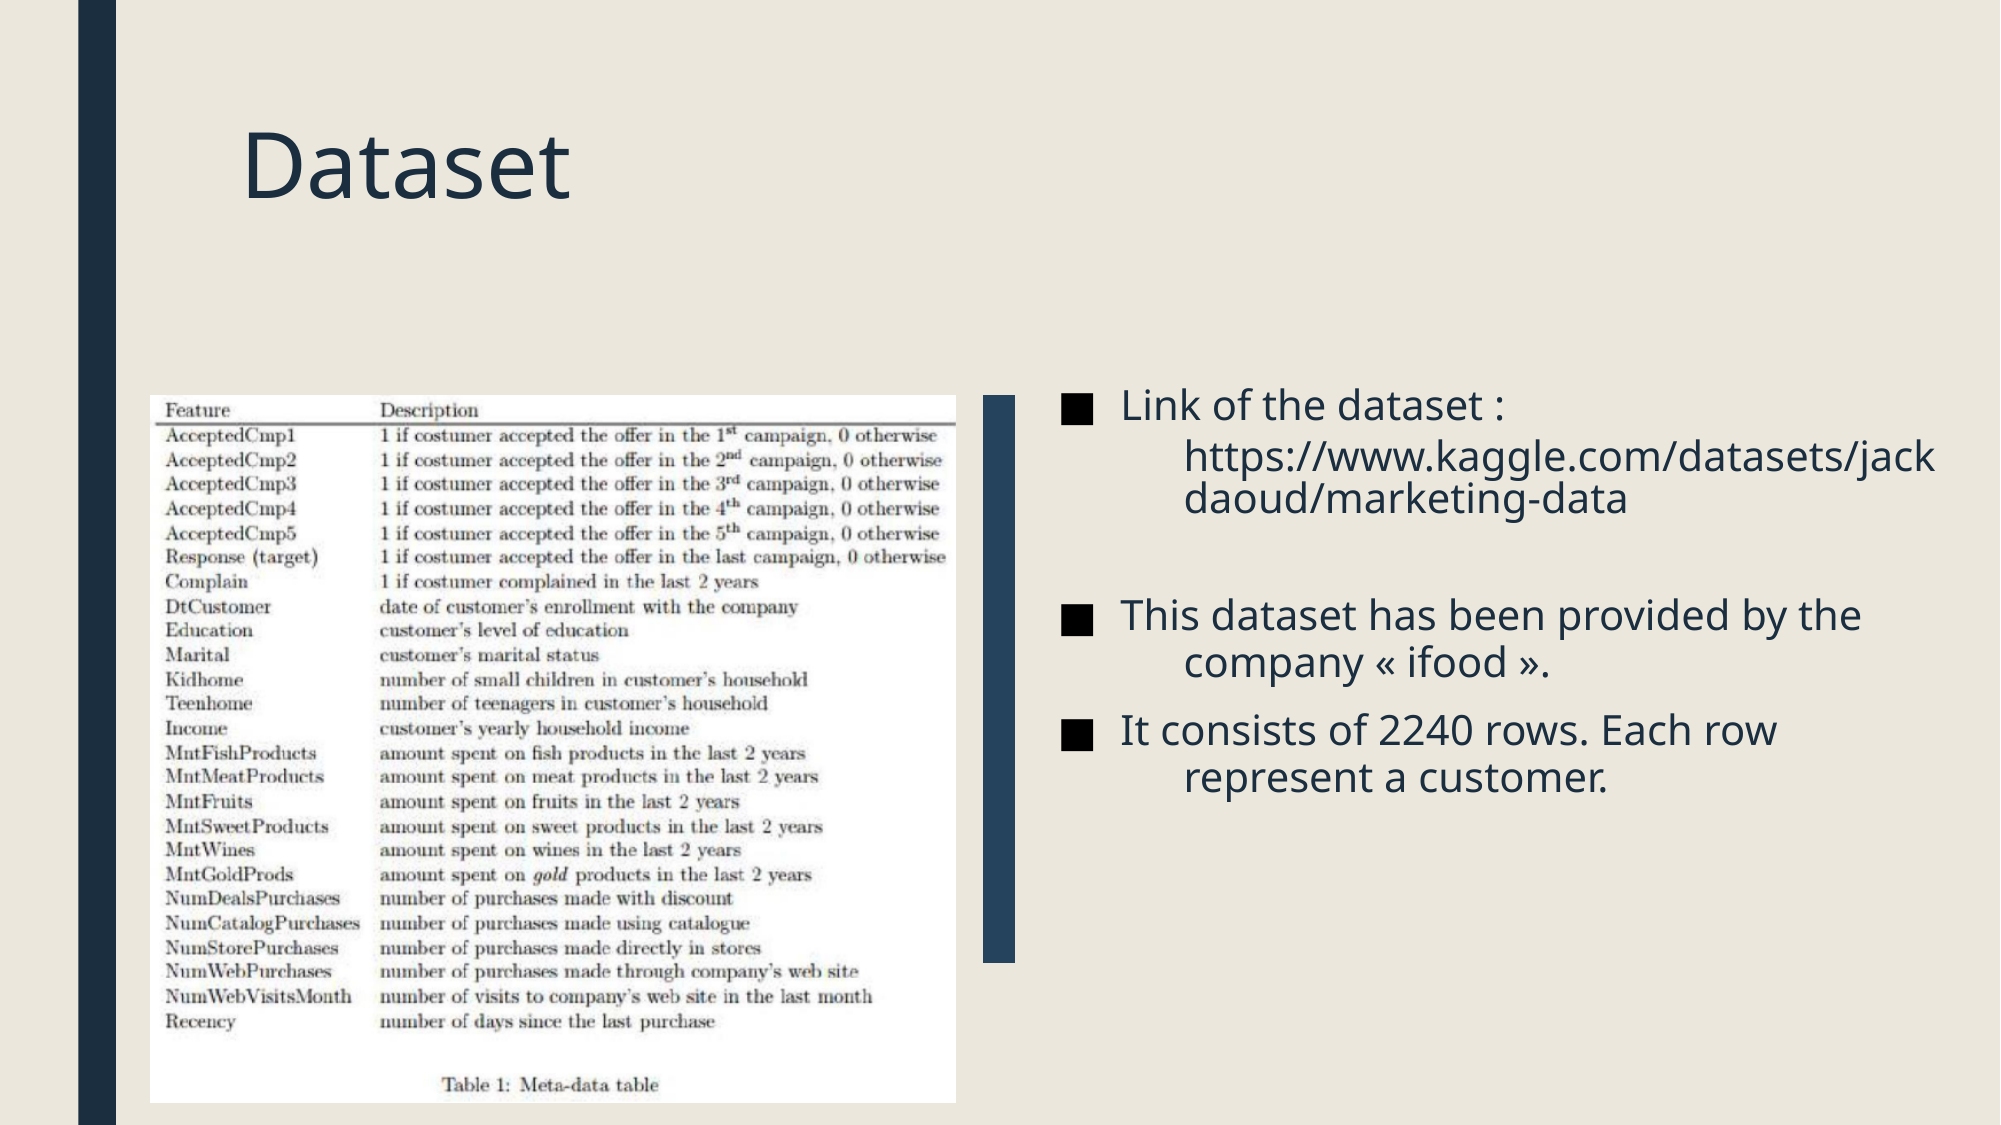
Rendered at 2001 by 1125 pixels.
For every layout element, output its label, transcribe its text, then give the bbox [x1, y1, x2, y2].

title Dataset [225, 112, 1801, 357]
text_box [983, 395, 1015, 963]
list Link of the dataset : https://www.kaggle.com/datasets/jackdaoud/marketing-data This dataset has been provided by the company « ifood ». It consists of 2240 rows. Each row represent a customer. [1042, 375, 1956, 963]
picture [150, 395, 956, 1103]
